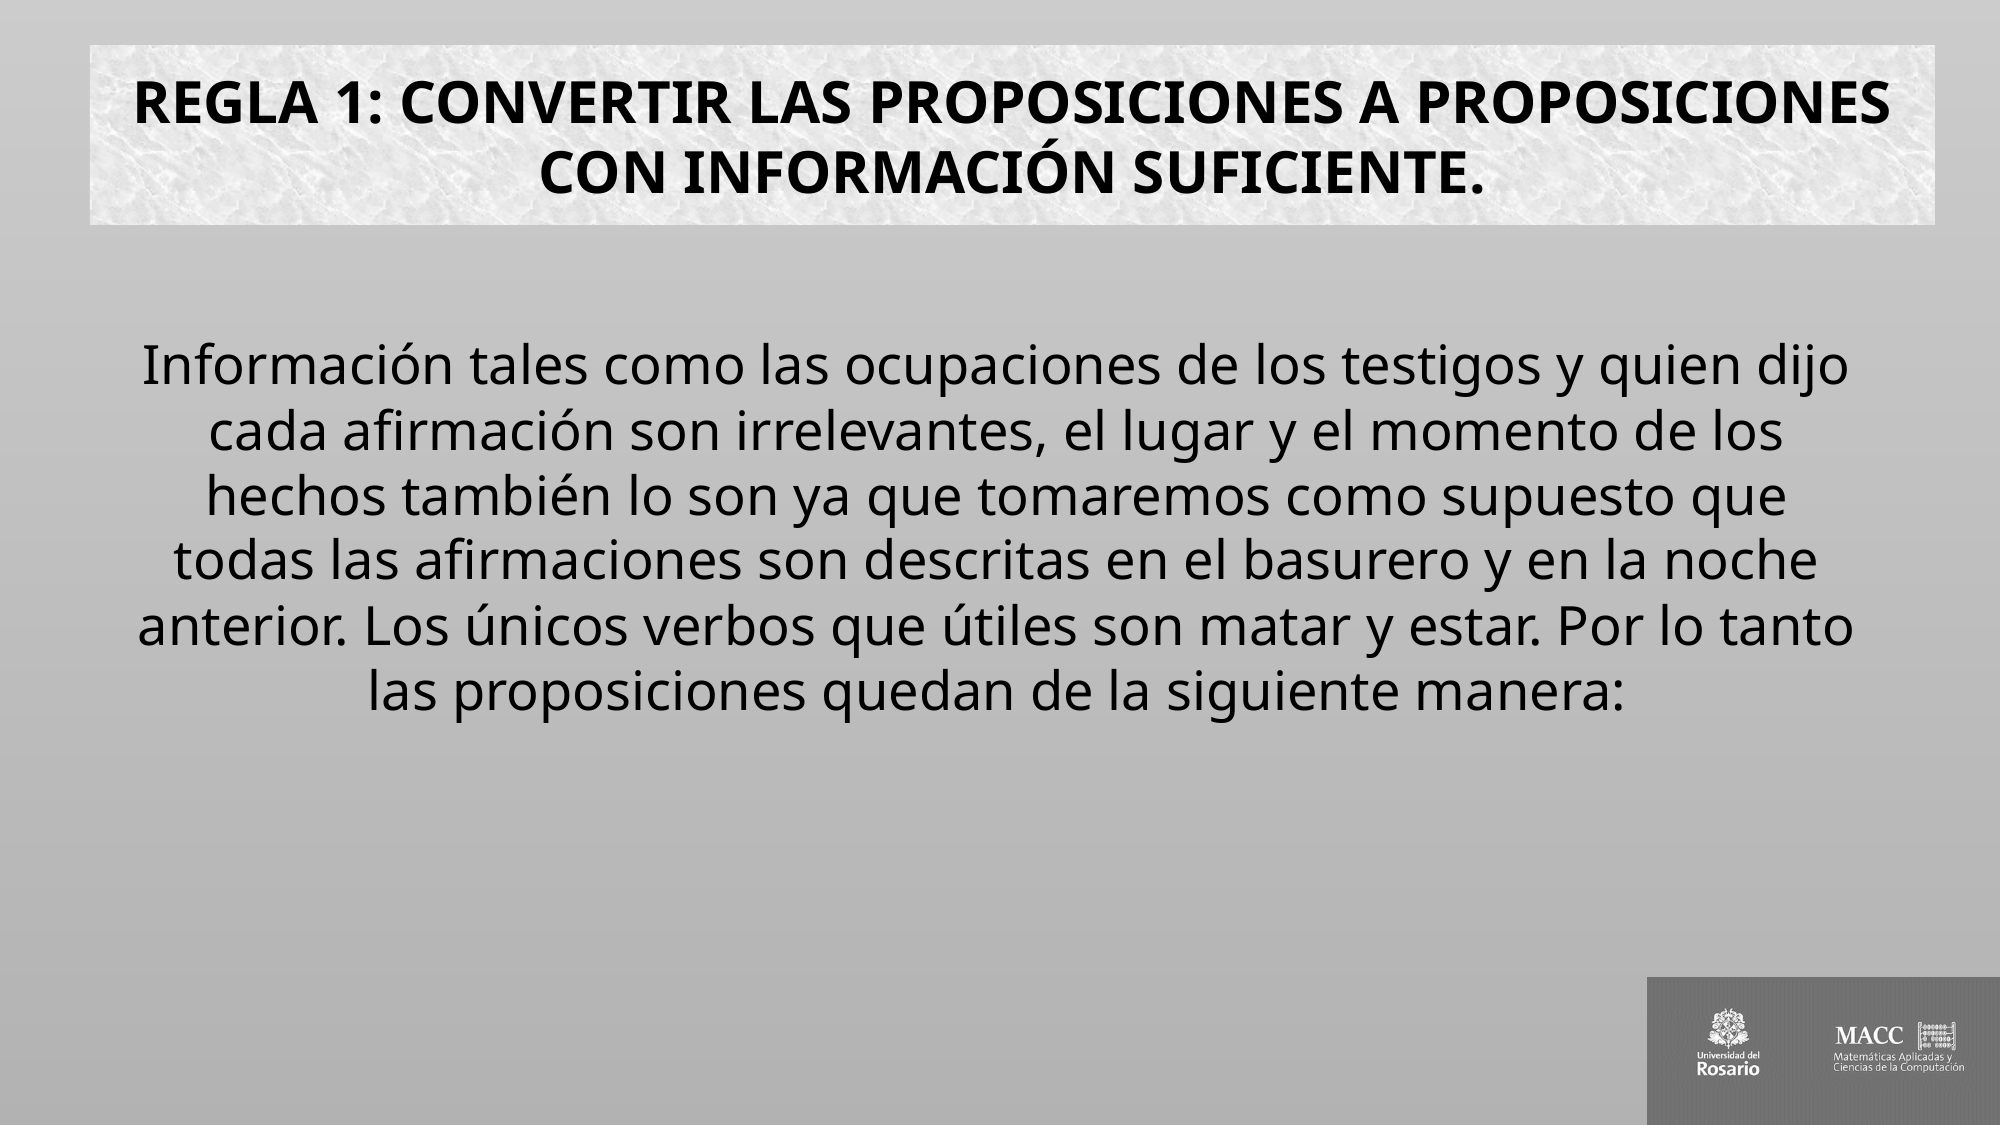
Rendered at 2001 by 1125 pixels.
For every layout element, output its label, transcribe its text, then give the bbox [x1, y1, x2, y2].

picture [1647, 977, 2000, 1125]
text_box REGLA 1: CONVERTIR LAS PROPOSICIONES A PROPOSICIONES CON INFORMACIÓN SUFICIENTE. [89, 45, 1935, 225]
text_box Información tales como las ocupaciones de los testigos y quien dijo cada afirmación son irrelevantes, el lugar y el momento de los hechos también lo son ya que tomaremos como supuesto que todas las afirmaciones son descritas en el basurero y en la noche anterior. Los únicos verbos que útiles son matar y estar. Por lo tanto las proposiciones quedan de la siguiente manera: [134, 281, 1860, 945]
